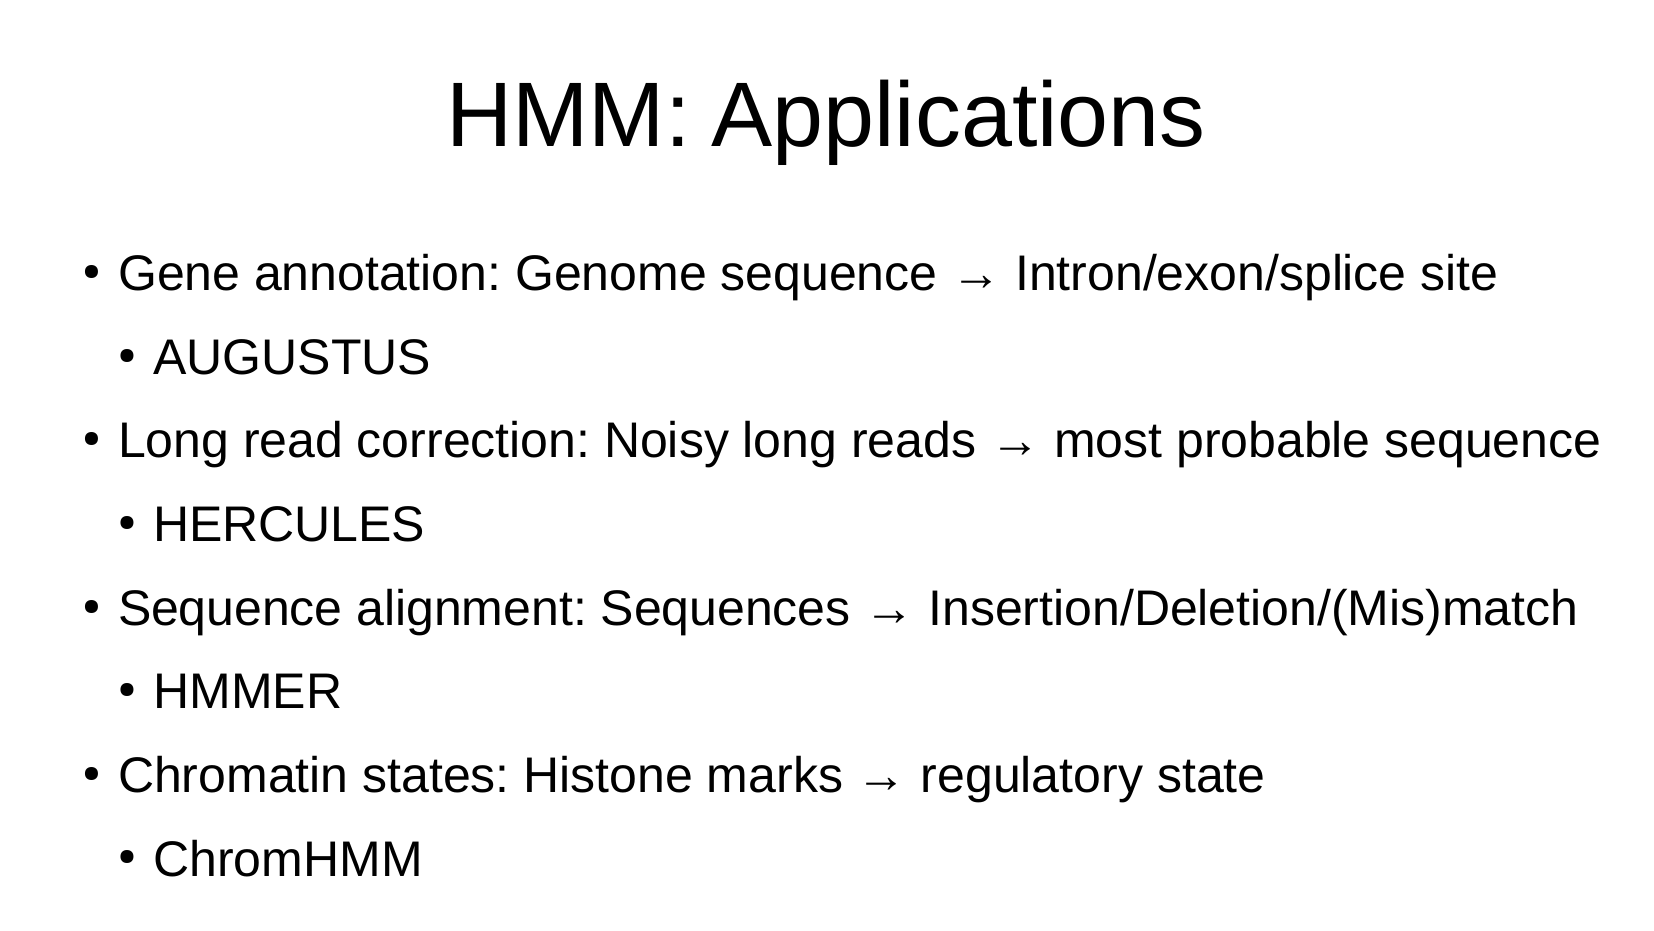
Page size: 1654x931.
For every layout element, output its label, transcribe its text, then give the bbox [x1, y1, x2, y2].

subtitle Gene annotation: Genome sequence → Intron/exon/splice site AUGUSTUS Long read correction: Noisy long reads → most probable sequence HERCULES Sequence alignment: Sequences → Insertion/Deletion/(Mis)match HMMER Chromatin states: Histone marks → regulatory state ChromHMM [82, 217, 1622, 887]
title HMM: Applications [82, 37, 1571, 193]
